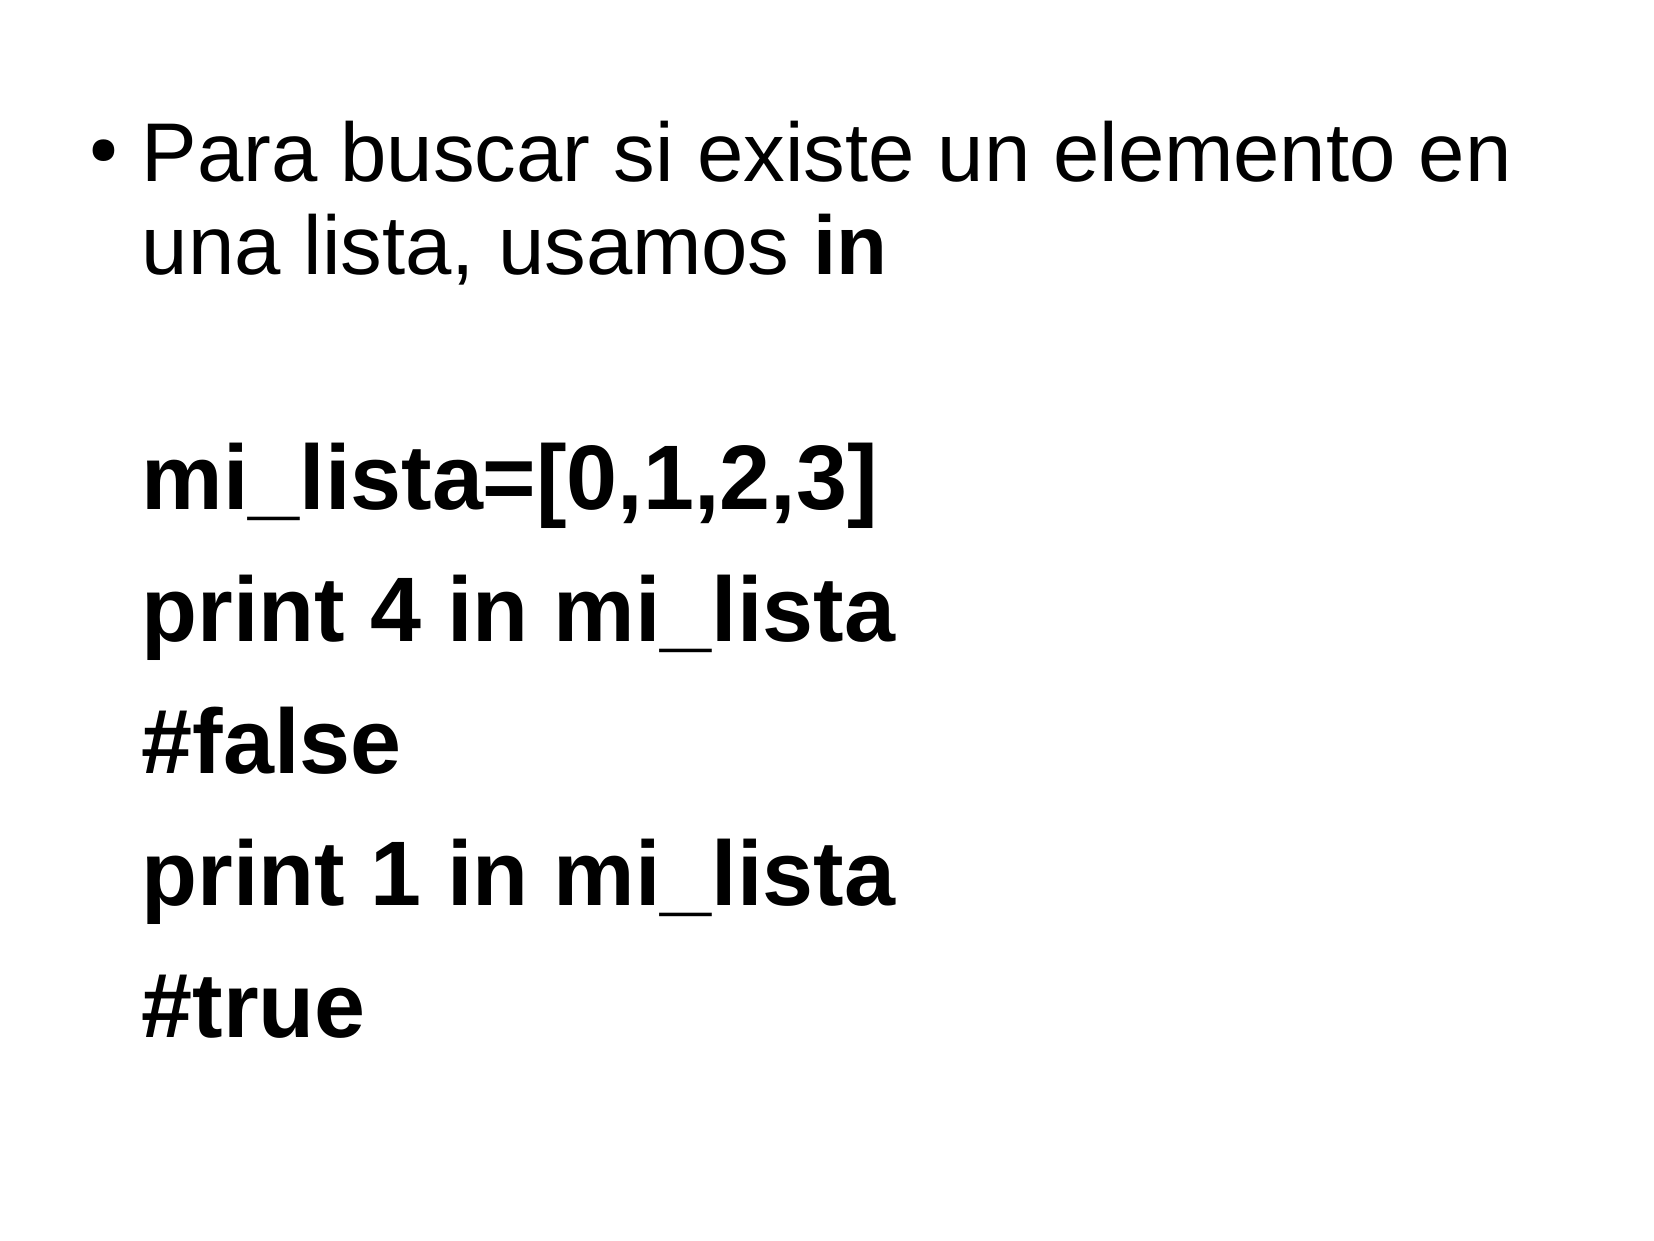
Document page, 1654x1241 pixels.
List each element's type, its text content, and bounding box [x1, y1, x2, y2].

list Para buscar si existe un elemento en una lista, usamos in mi_lista=[0,1,2,3] print 4 in mi_lista #false print 1 in mi_lista #true [70, 106, 1560, 1146]
